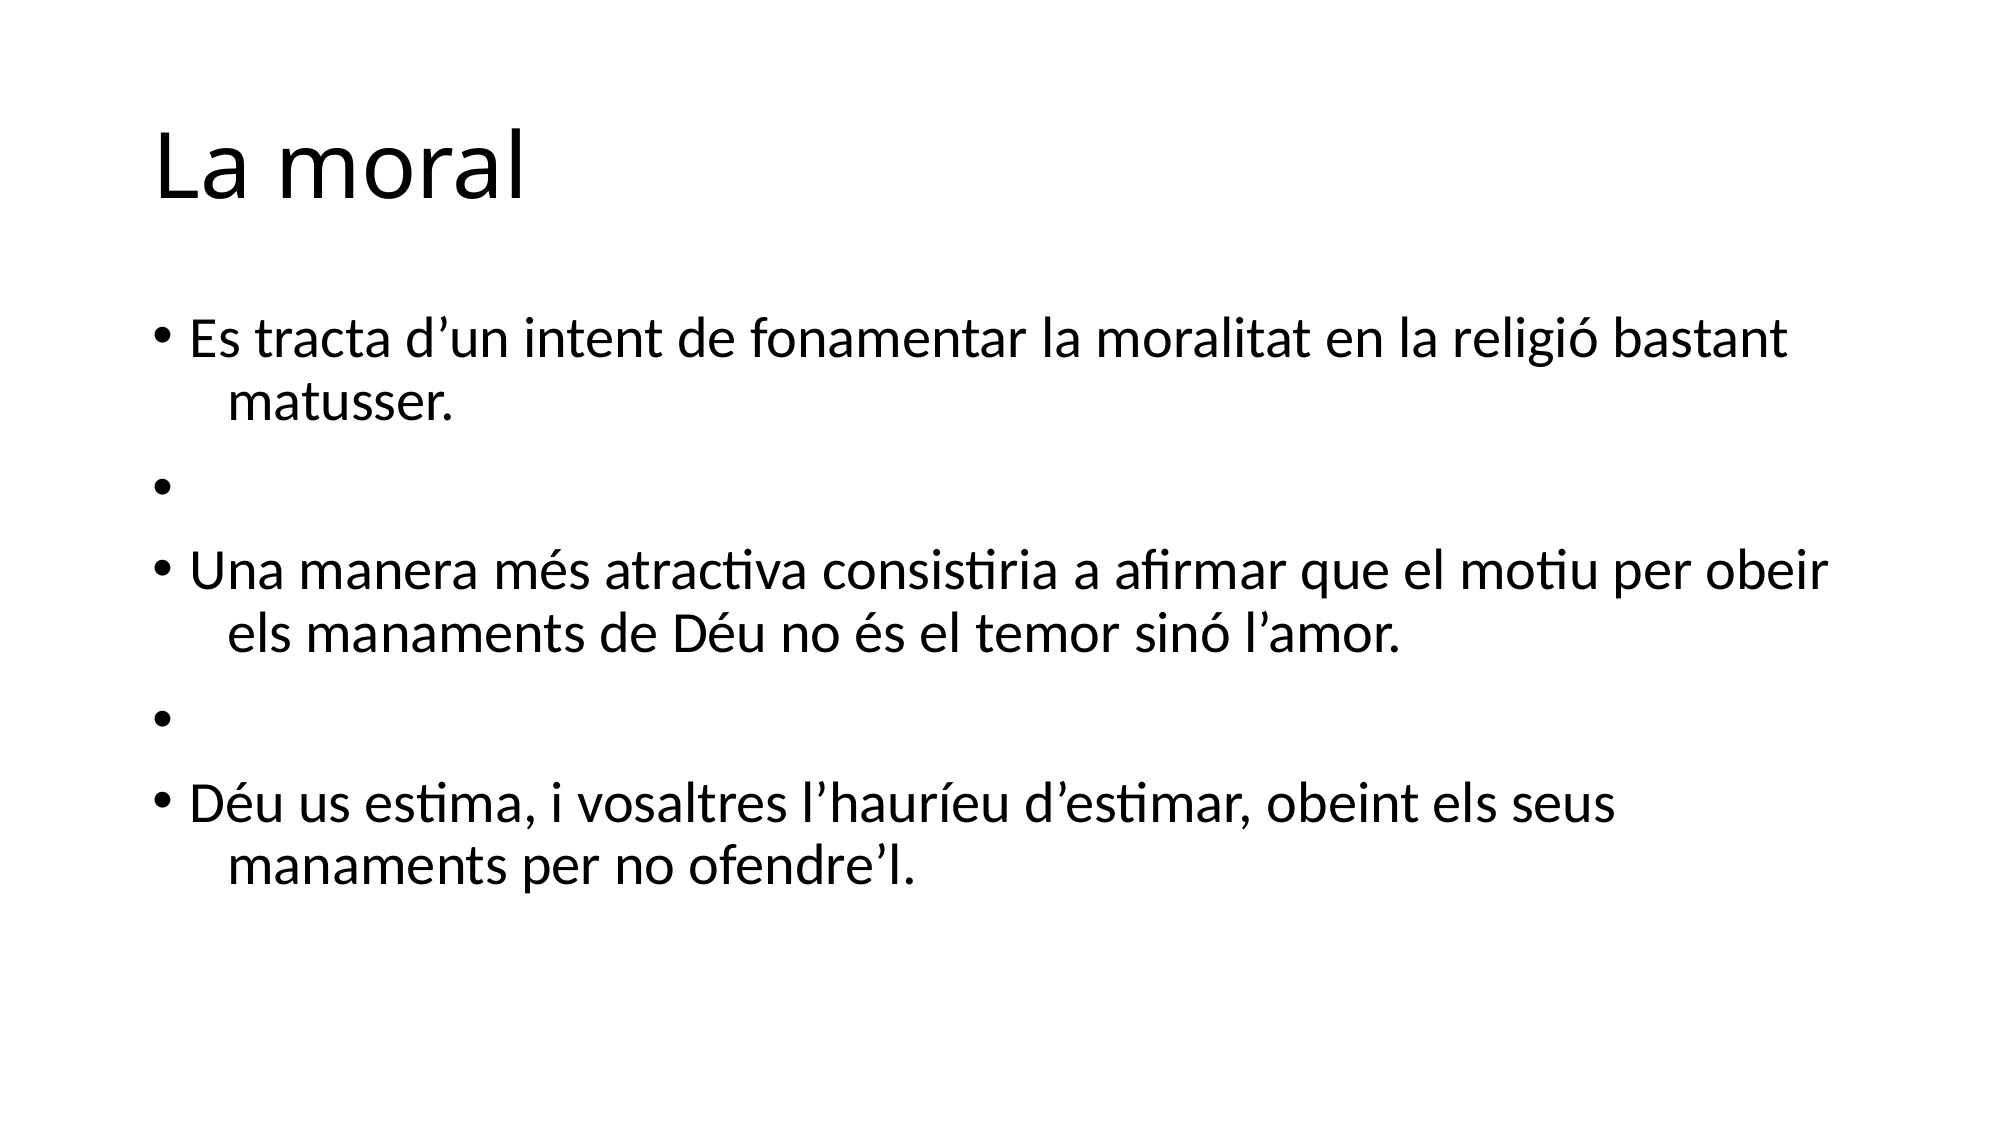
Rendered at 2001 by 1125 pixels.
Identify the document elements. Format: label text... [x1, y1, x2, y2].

title La moral [137, 59, 1863, 278]
list Es tracta d’un intent de fonamentar la moralitat en la religió bastant matusser. Una manera més atractiva consistiria a afirmar que el motiu per obeir els manaments de Déu no és el temor sinó l’amor. Déu us estima, i vosaltres l’hauríeu d’estimar, obeint els seus manaments per no ofendre’l. [137, 299, 1863, 1014]
